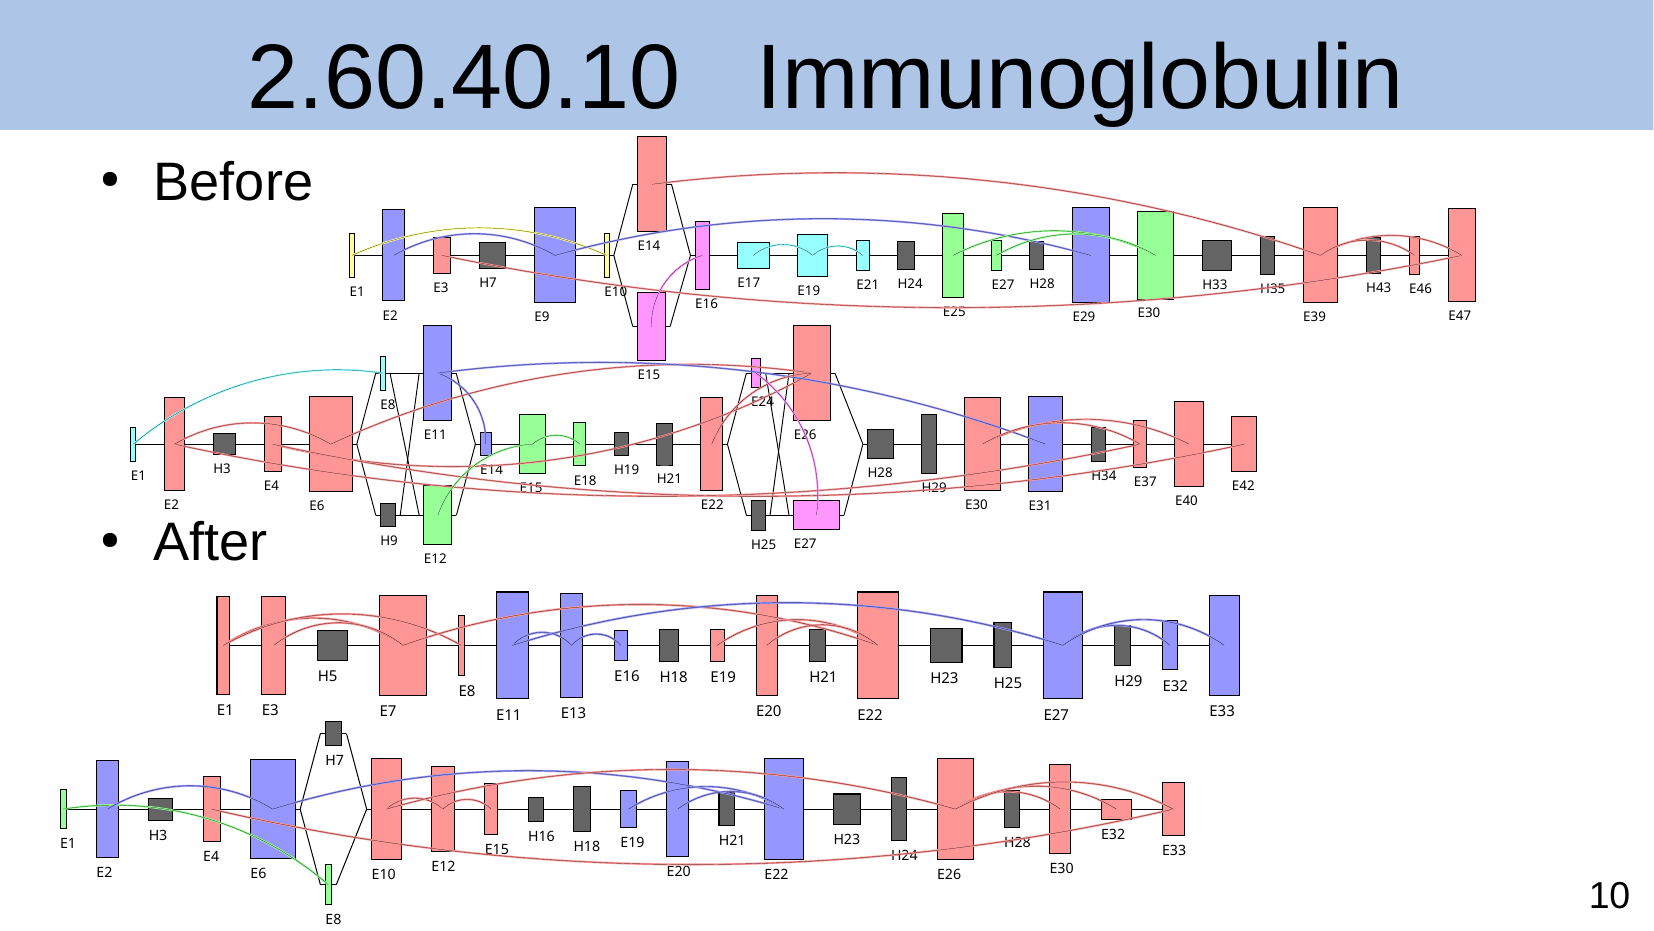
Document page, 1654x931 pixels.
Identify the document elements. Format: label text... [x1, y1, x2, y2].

picture [129, 135, 1477, 564]
text_box [0, 0, 1654, 130]
title 2.60.40.10 Immunoglobulin [82, 11, 1571, 142]
text_box <number> [1444, 866, 1646, 924]
list Before After [82, 151, 1571, 758]
picture [59, 590, 1241, 926]
